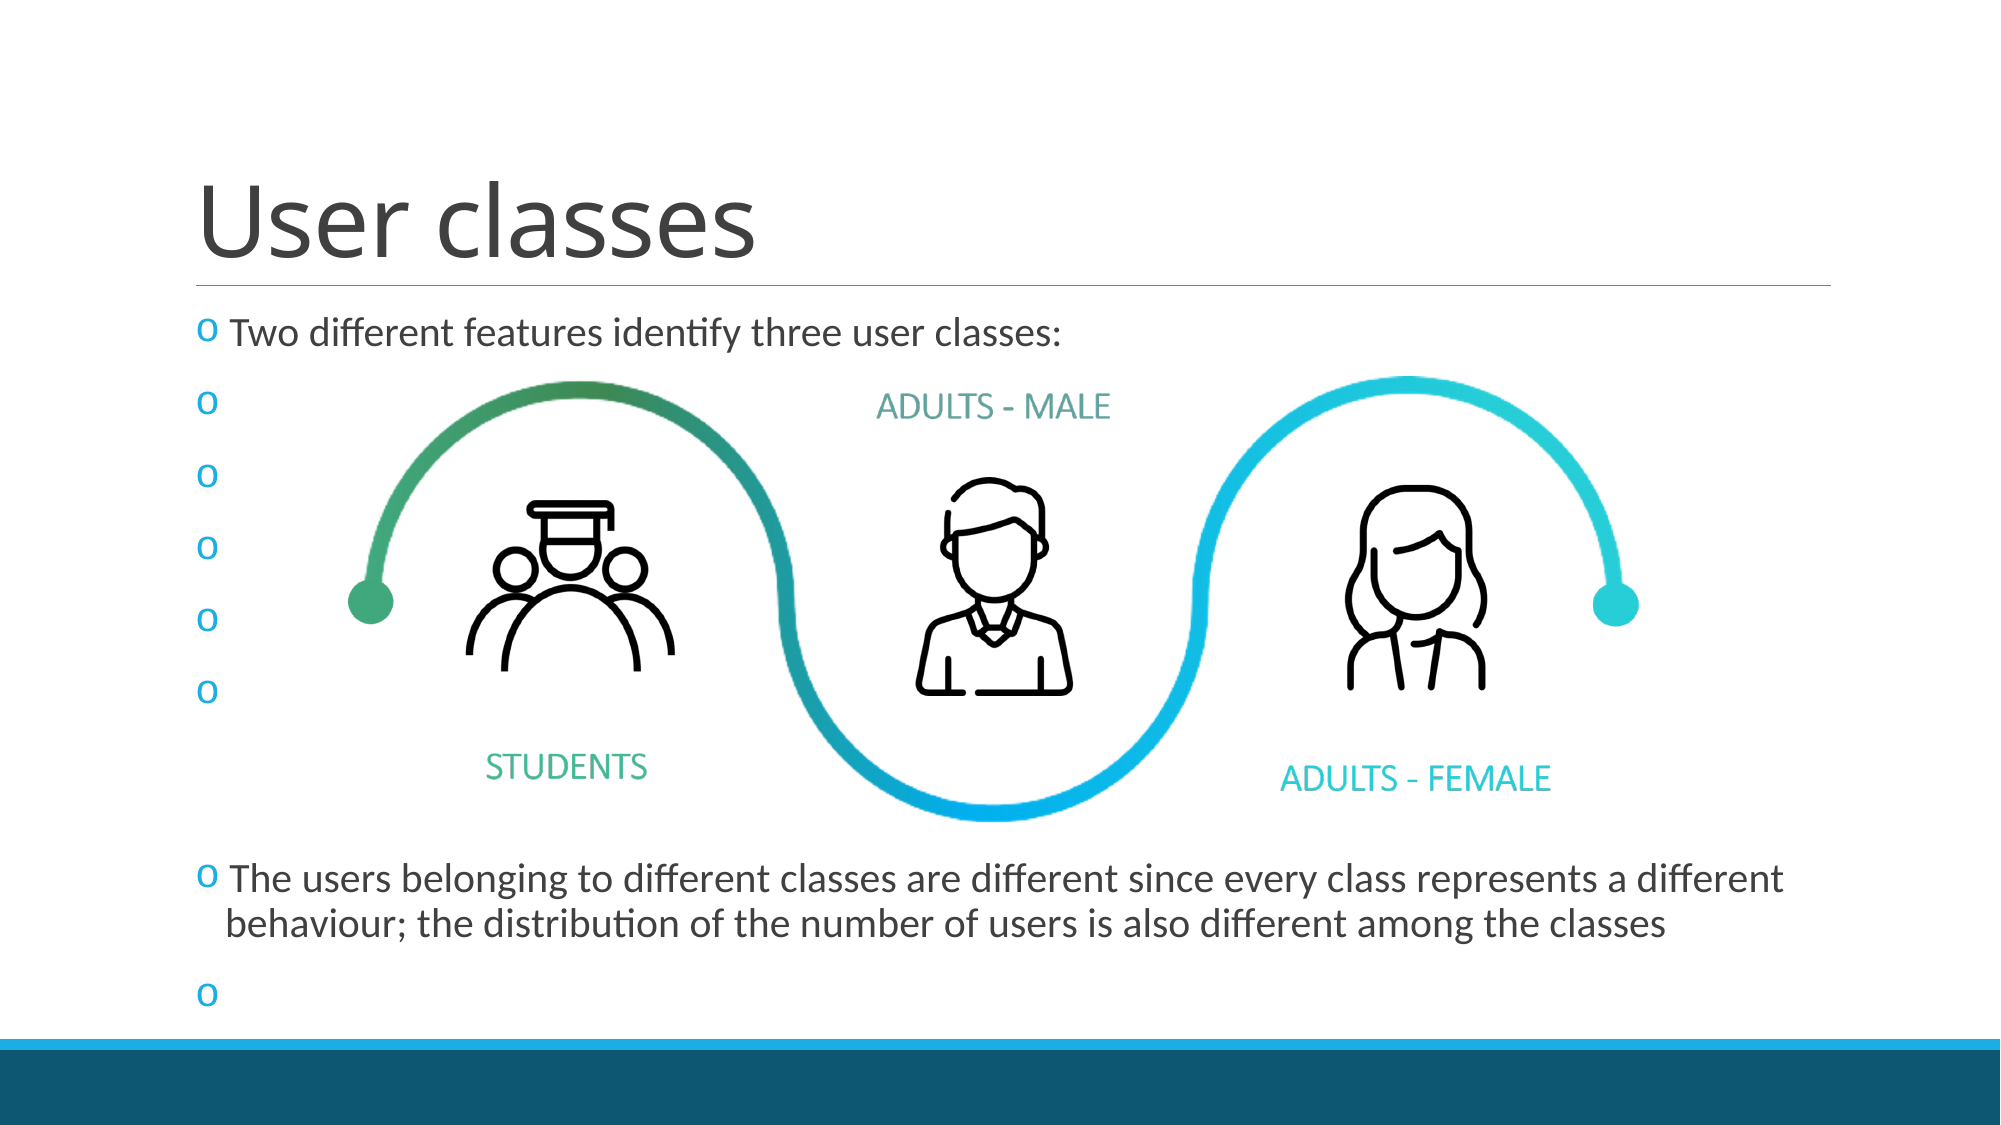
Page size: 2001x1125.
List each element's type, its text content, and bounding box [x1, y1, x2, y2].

text_box Two different features identify three user classes: The users belonging to different classes are different since every class represents a different behaviour; the distribution of the number of users is also different among the classes [180, 302, 1831, 681]
title User classes [180, 47, 1831, 286]
picture [348, 370, 1662, 827]
